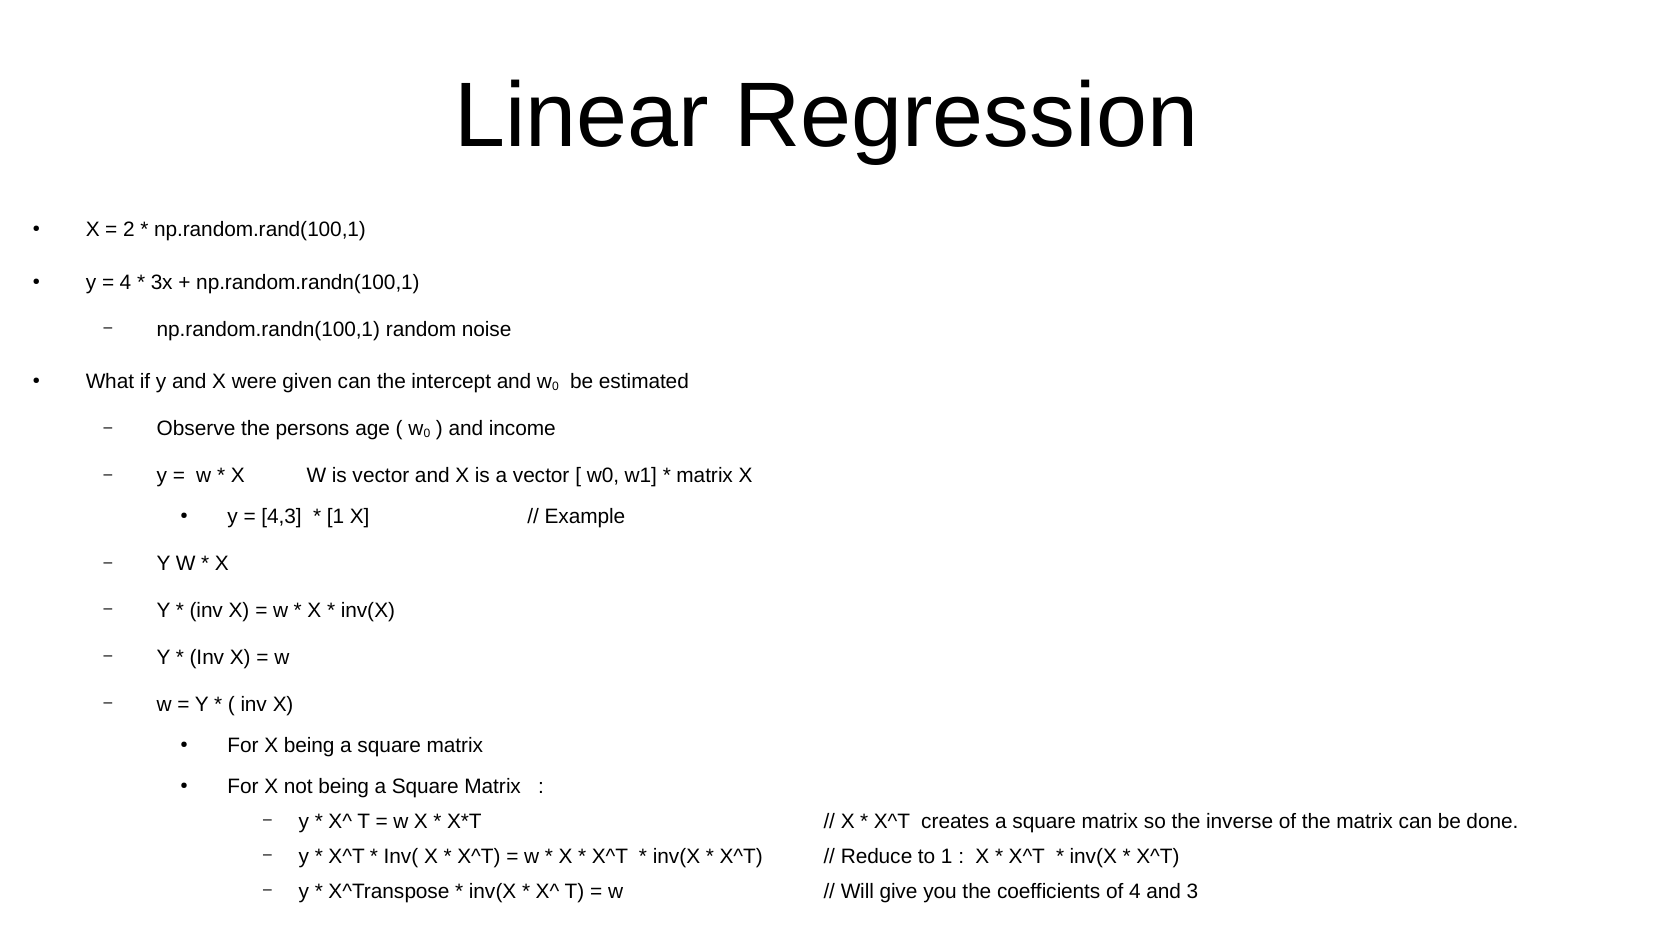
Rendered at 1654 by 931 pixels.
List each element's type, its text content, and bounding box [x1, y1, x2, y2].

title Linear Regression [82, 37, 1571, 193]
list X = 2 * np.random.rand(100,1) y = 4 * 3x + np.random.randn(100,1) np.random.randn(100,1) random noise What if y and X were given can the intercept and w0 be estimated Observe the persons age ( w0 ) and income y = w * X W is vector and X is a vector [ w0, w1] * matrix X y = [4,3] * [1 X] // Example Y W * X Y * (inv X) = w * X * inv(X) Y * (Inv X) = w w = Y * ( inv X) For X being a square matrix For X not being a Square Matrix : y * X^ T = w X * X*T // X * X^T creates a square matrix so the inverse of the matrix can be done. y * X^T * Inv( X * X^T) = w * X * X^T * inv(X * X^T) // Reduce to 1 : X * X^T * inv(X * X^T) y * X^Transpose * inv(X * X^ T) = w // Will give you the coefficients of 4 and 3 [15, 217, 1636, 916]
